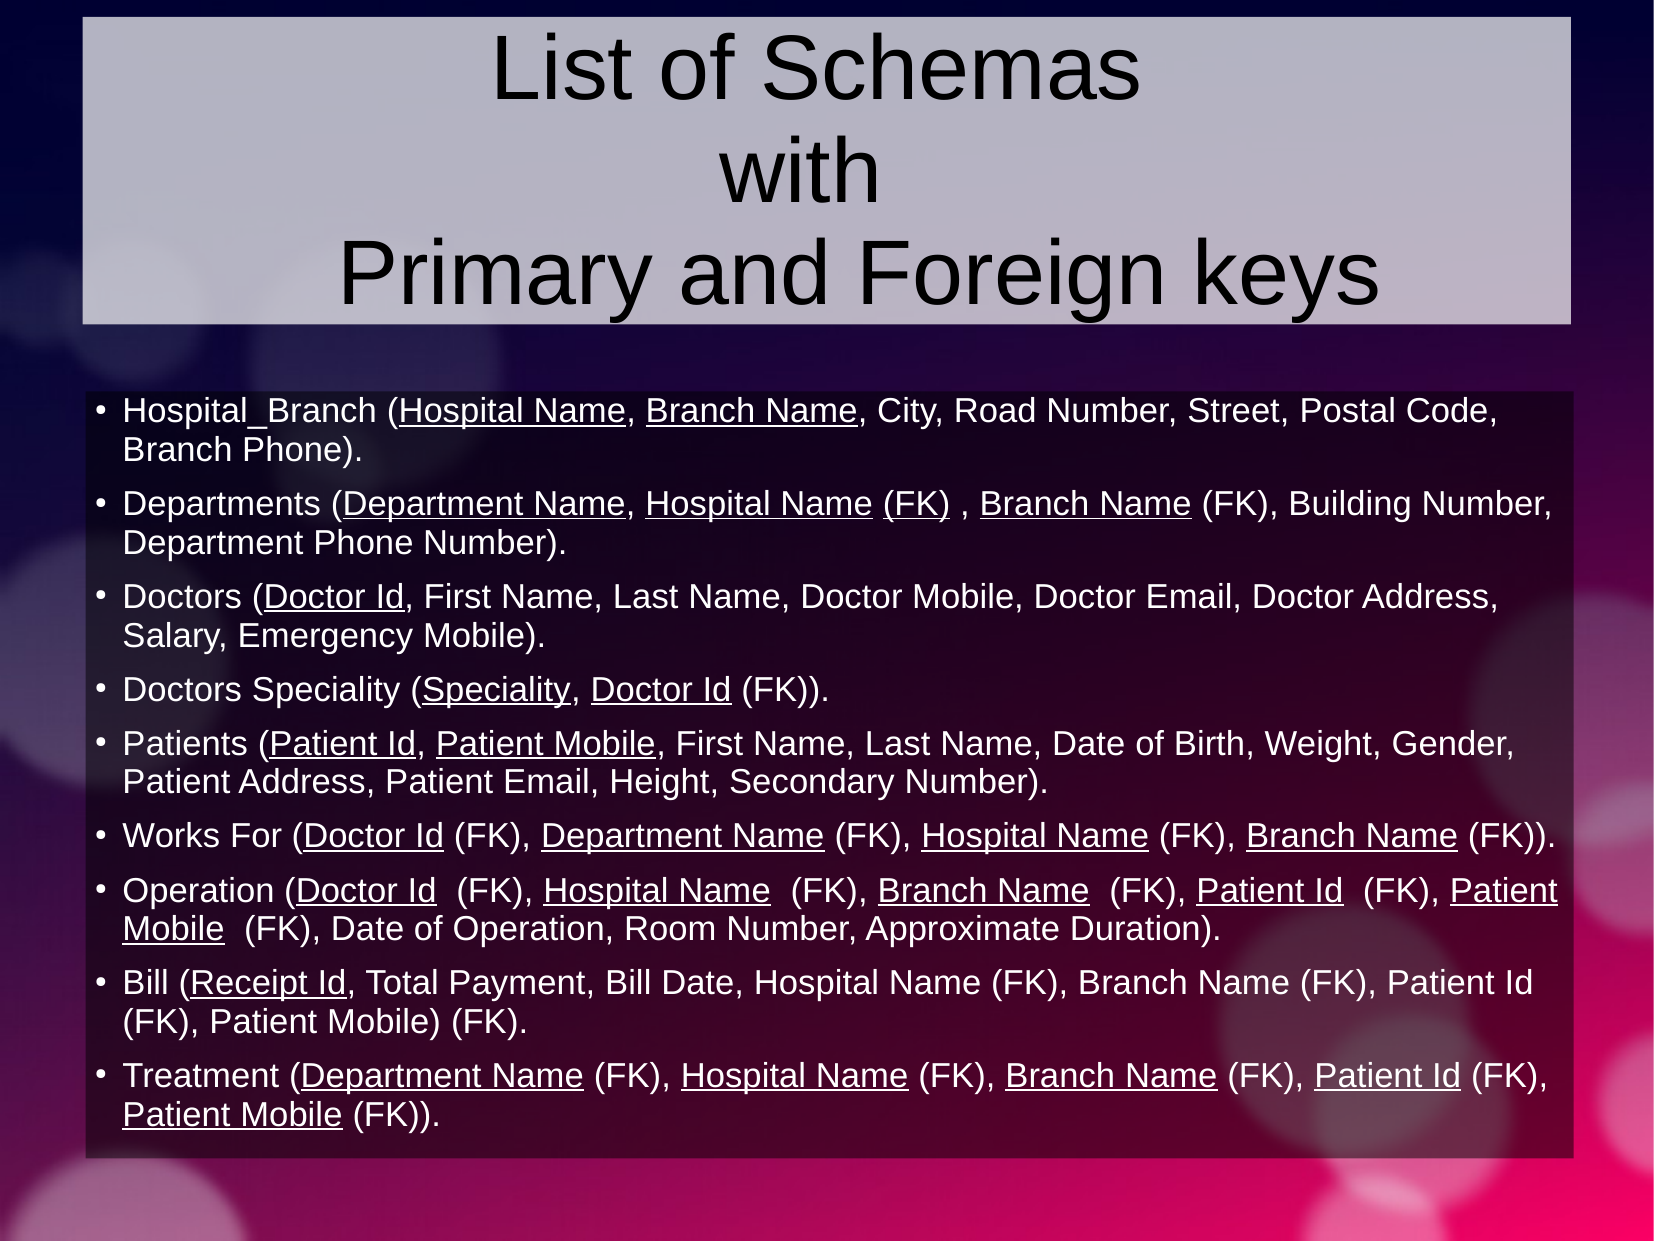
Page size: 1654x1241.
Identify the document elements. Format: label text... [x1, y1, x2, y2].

list Hospital_Branch (Hospital Name, Branch Name, City, Road Number, Street, Postal Code, Branch Phone). Departments (Department Name, Hospital Name (FK) , Branch Name (FK), Building Number, Department Phone Number). Doctors (Doctor Id, First Name, Last Name, Doctor Mobile, Doctor Email, Doctor Address, Salary, Emergency Mobile). Doctors Speciality (Speciality, Doctor Id (FK)). Patients (Patient Id, Patient Mobile, First Name, Last Name, Date of Birth, Weight, Gender, Patient Address, Patient Email, Height, Secondary Number). Works For (Doctor Id (FK), Department Name (FK), Hospital Name (FK), Branch Name (FK)). Operation (Doctor Id (FK), Hospital Name (FK), Branch Name (FK), Patient Id (FK), Patient Mobile (FK), Date of Operation, Room Number, Approximate Duration). Bill (Receipt Id, Total Payment, Bill Date, Hospital Name (FK), Branch Name (FK), Patient Id (FK), Patient Mobile) (FK). Treatment (Department Name (FK), Hospital Name (FK), Branch Name (FK), Patient Id (FK), Patient Mobile (FK)). [85, 391, 1574, 1159]
picture [0, 0, 1654, 1241]
title List of Schemas with Primary and Foreign keys [82, 16, 1571, 325]
